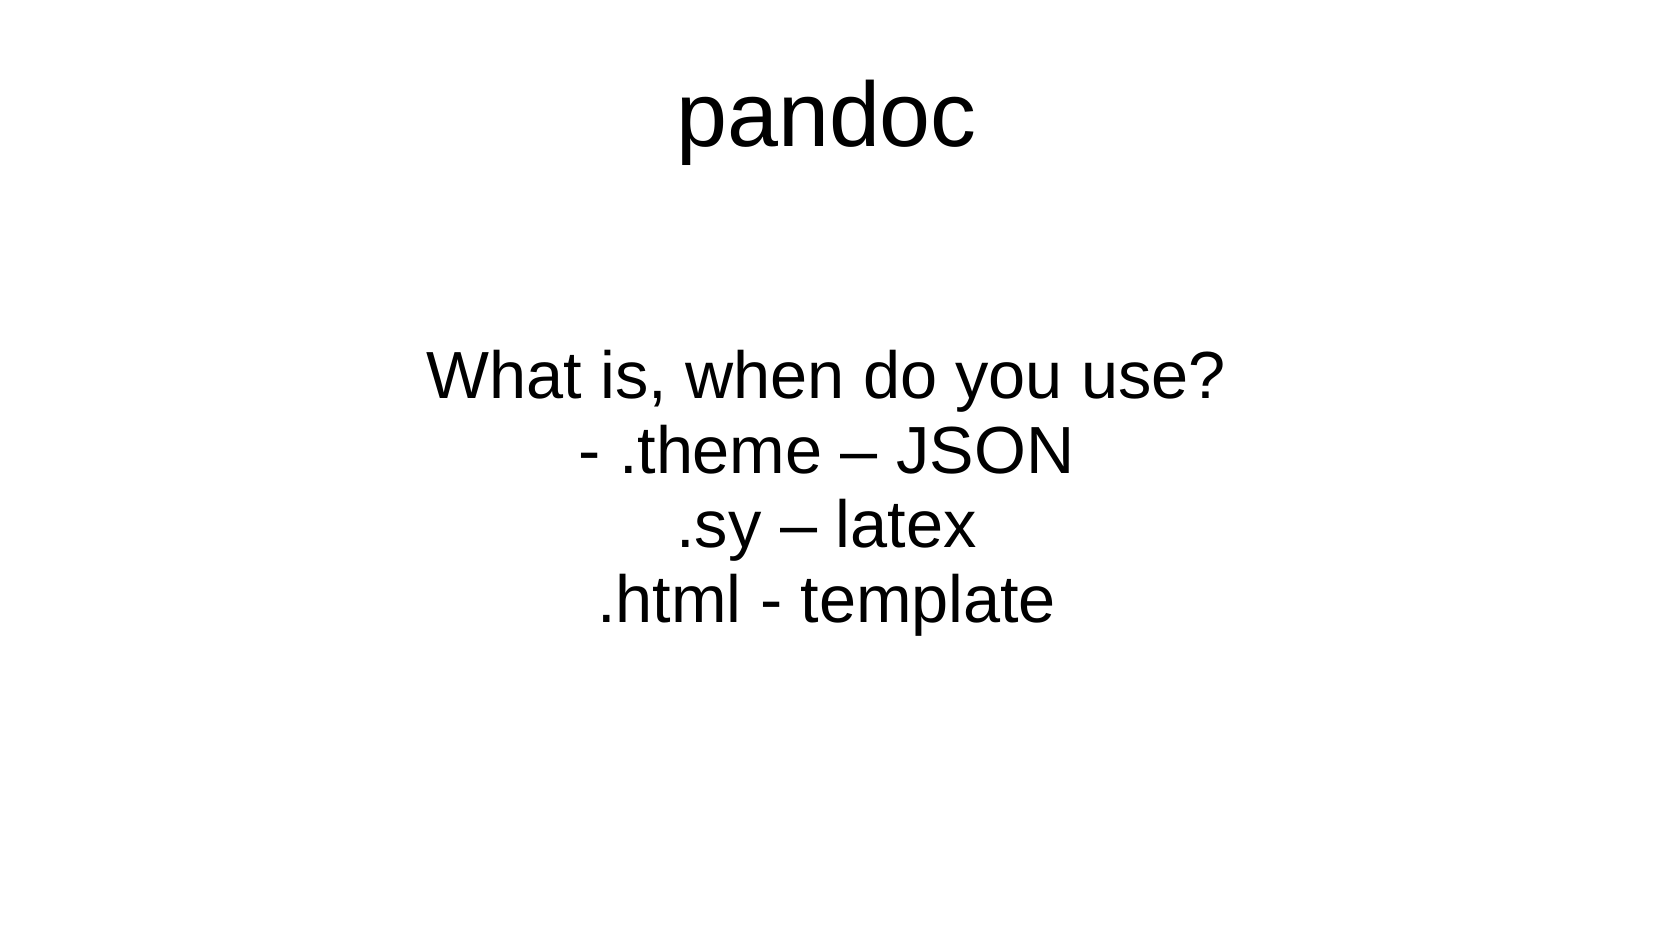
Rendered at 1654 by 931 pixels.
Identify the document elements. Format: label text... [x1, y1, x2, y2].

subtitle What is, when do you use? - .theme – JSON .sy – latex .html - template [82, 217, 1571, 758]
title pandoc [82, 37, 1571, 193]
